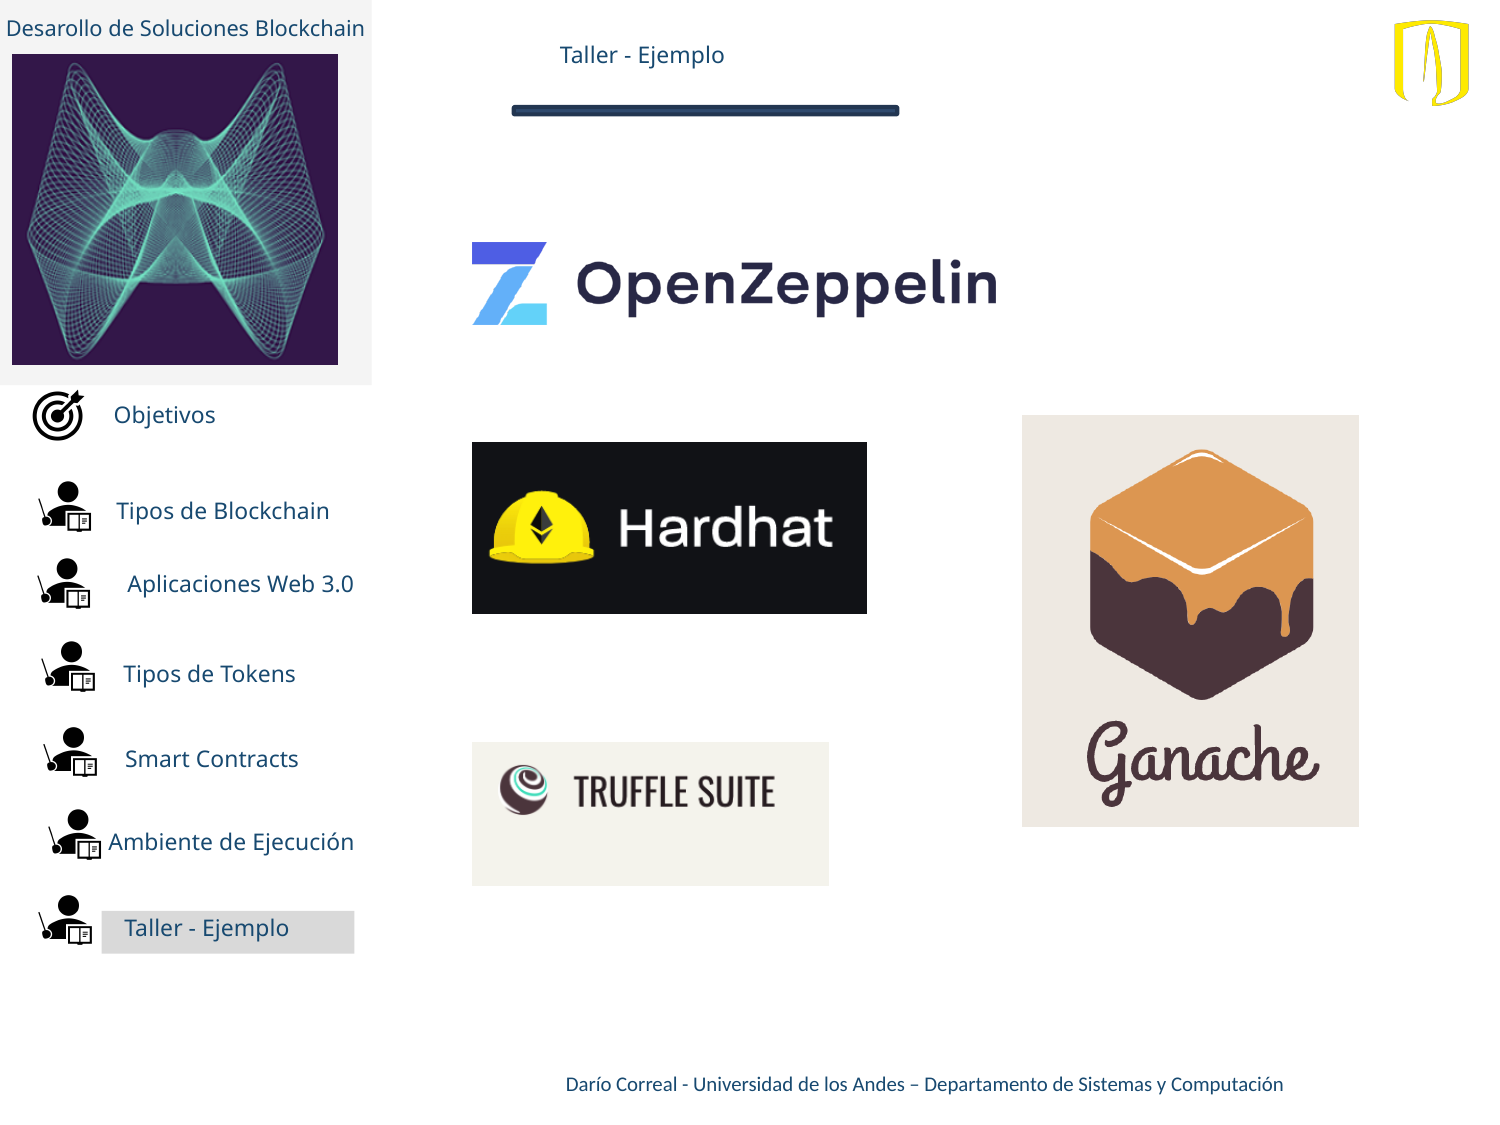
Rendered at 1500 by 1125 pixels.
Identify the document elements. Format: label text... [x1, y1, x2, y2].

text_box Taller - Ejemplo [109, 905, 305, 949]
text_box [513, 107, 898, 115]
picture [472, 242, 996, 325]
picture [1022, 415, 1359, 827]
picture [36, 549, 98, 612]
picture [472, 442, 867, 614]
picture [37, 472, 99, 535]
text_box Darío Correal - Universidad de los Andes – Departamento de Sistemas y Computación [551, 1062, 1300, 1103]
text_box Tipos de Tokens [108, 652, 312, 695]
picture [42, 718, 105, 780]
text_box Ambiente de Ejecución [63, 820, 370, 863]
text_box Smart Contracts [110, 737, 314, 781]
picture [1387, 19, 1476, 107]
picture [27, 384, 90, 446]
picture [47, 800, 109, 863]
picture [472, 742, 829, 886]
picture [37, 886, 100, 948]
text_box Aplicaciones Web 3.0 [112, 562, 370, 605]
text_box Tipos de Blockchain [101, 489, 346, 532]
picture [40, 632, 103, 695]
text_box Objetivos [98, 393, 231, 437]
text_box [101, 910, 355, 954]
text_box Taller - Ejemplo [544, 32, 740, 76]
picture [12, 54, 338, 365]
